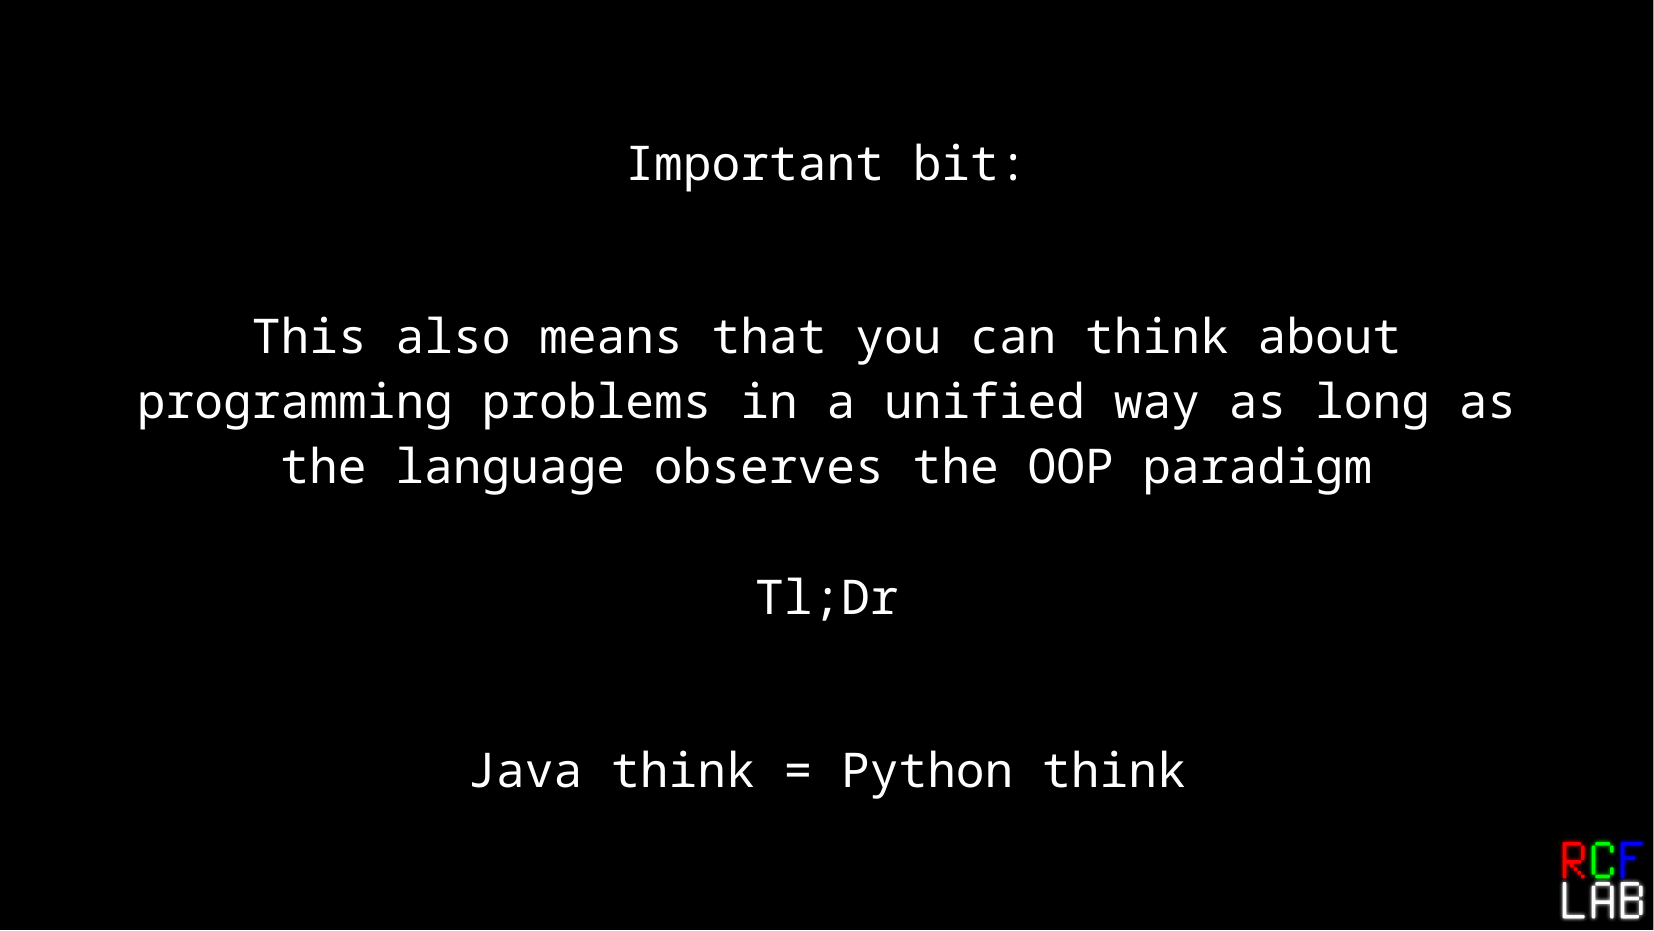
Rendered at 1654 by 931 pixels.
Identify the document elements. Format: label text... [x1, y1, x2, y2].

picture [1559, 838, 1646, 922]
list Important bit: This also means that you can think about programming problems in a unified way as long as the language observes the OOP paradigm Tl;Dr Java think = Python think [124, 125, 1530, 805]
